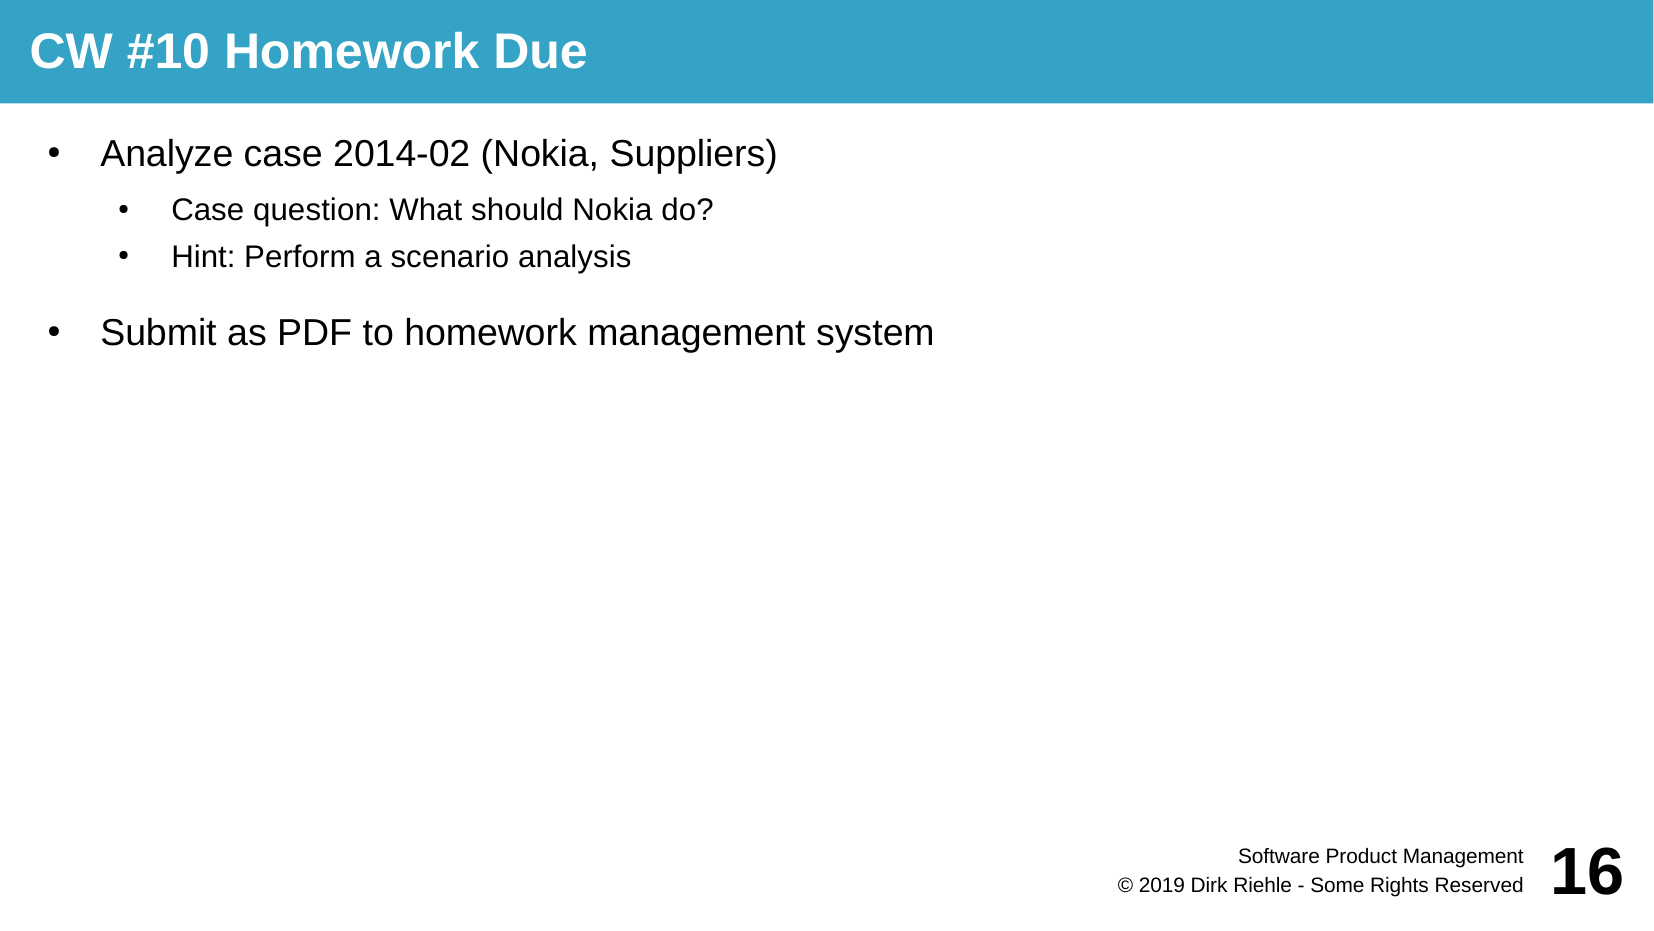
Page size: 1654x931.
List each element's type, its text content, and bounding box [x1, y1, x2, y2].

list Analyze case 2014-02 (Nokia, Suppliers) Case question: What should Nokia do? Hint: Perform a scenario analysis Submit as PDF to homework management system [29, 132, 1625, 798]
title CW #10 Homework Due [0, 0, 1654, 104]
